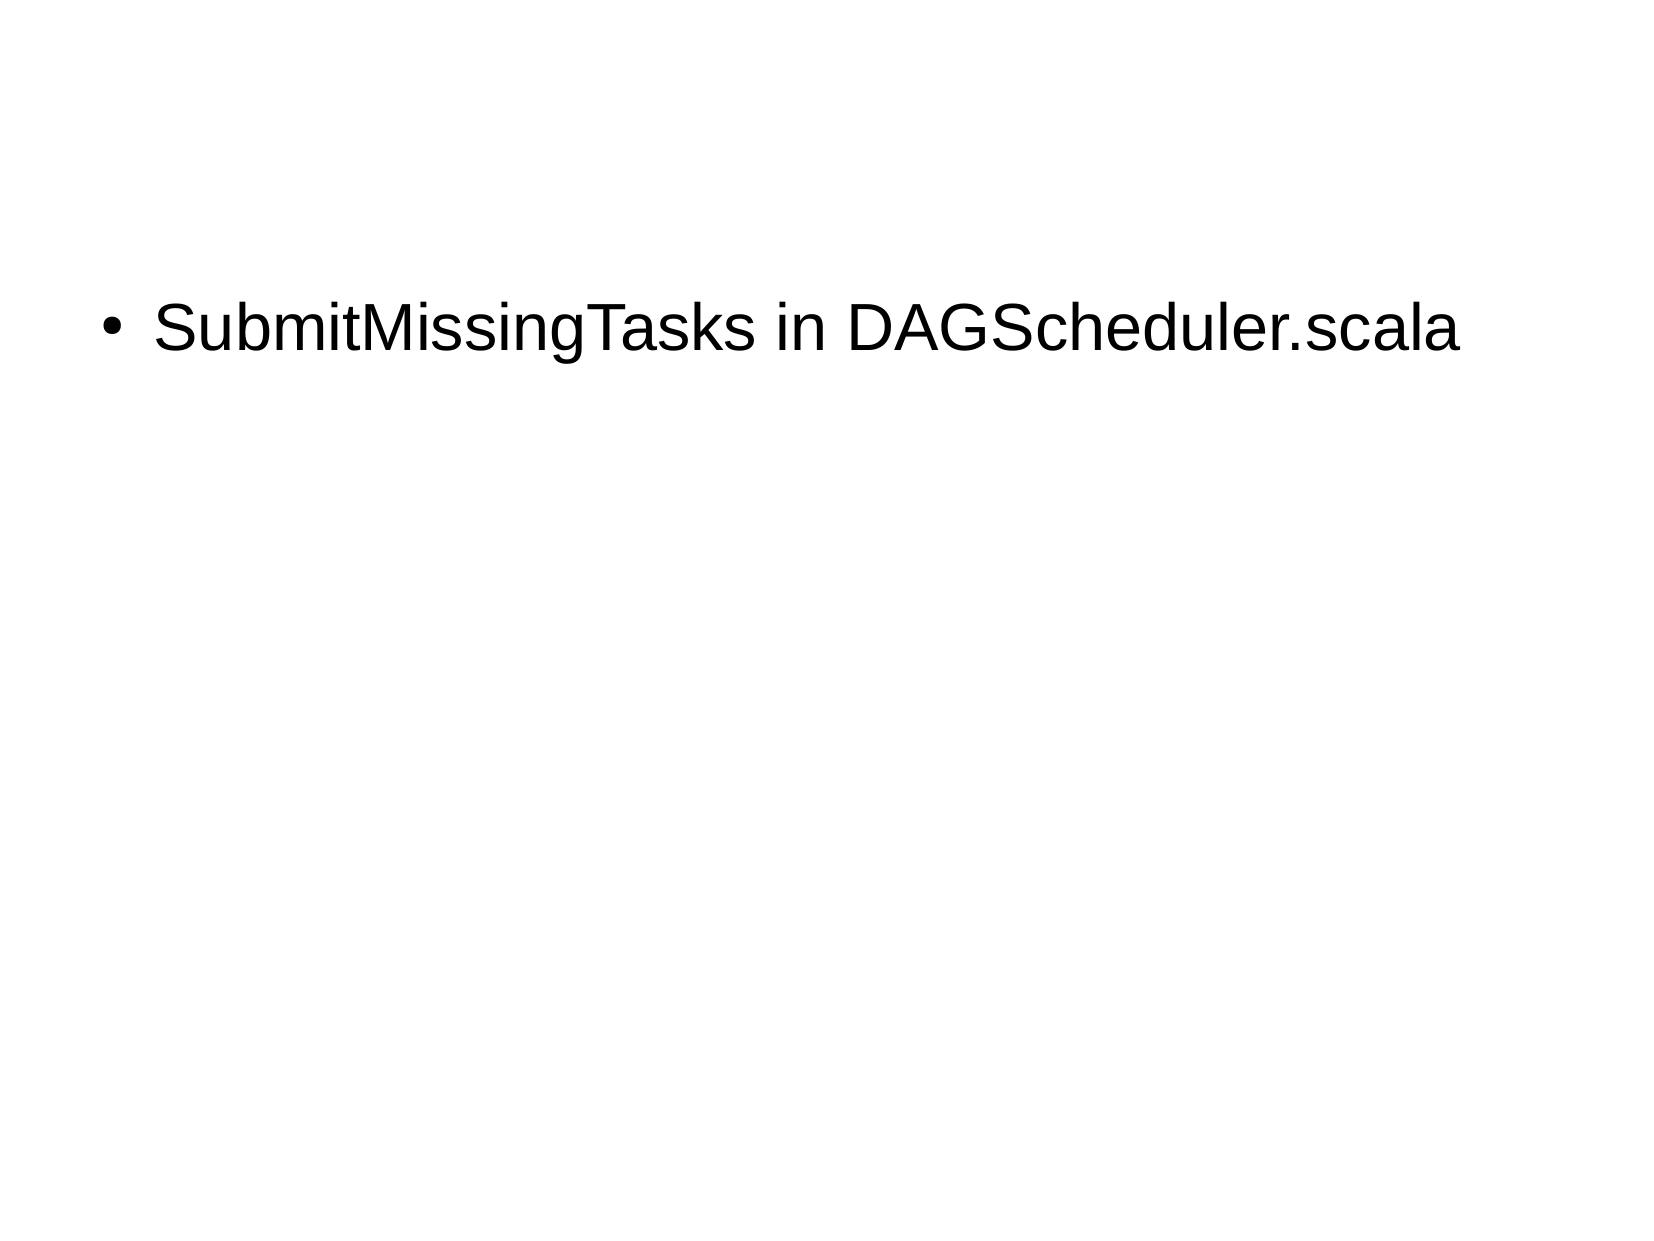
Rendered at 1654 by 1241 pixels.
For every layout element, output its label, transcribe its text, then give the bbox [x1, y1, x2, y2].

list SubmitMissingTasks in DAGScheduler.scala [82, 290, 1571, 1010]
